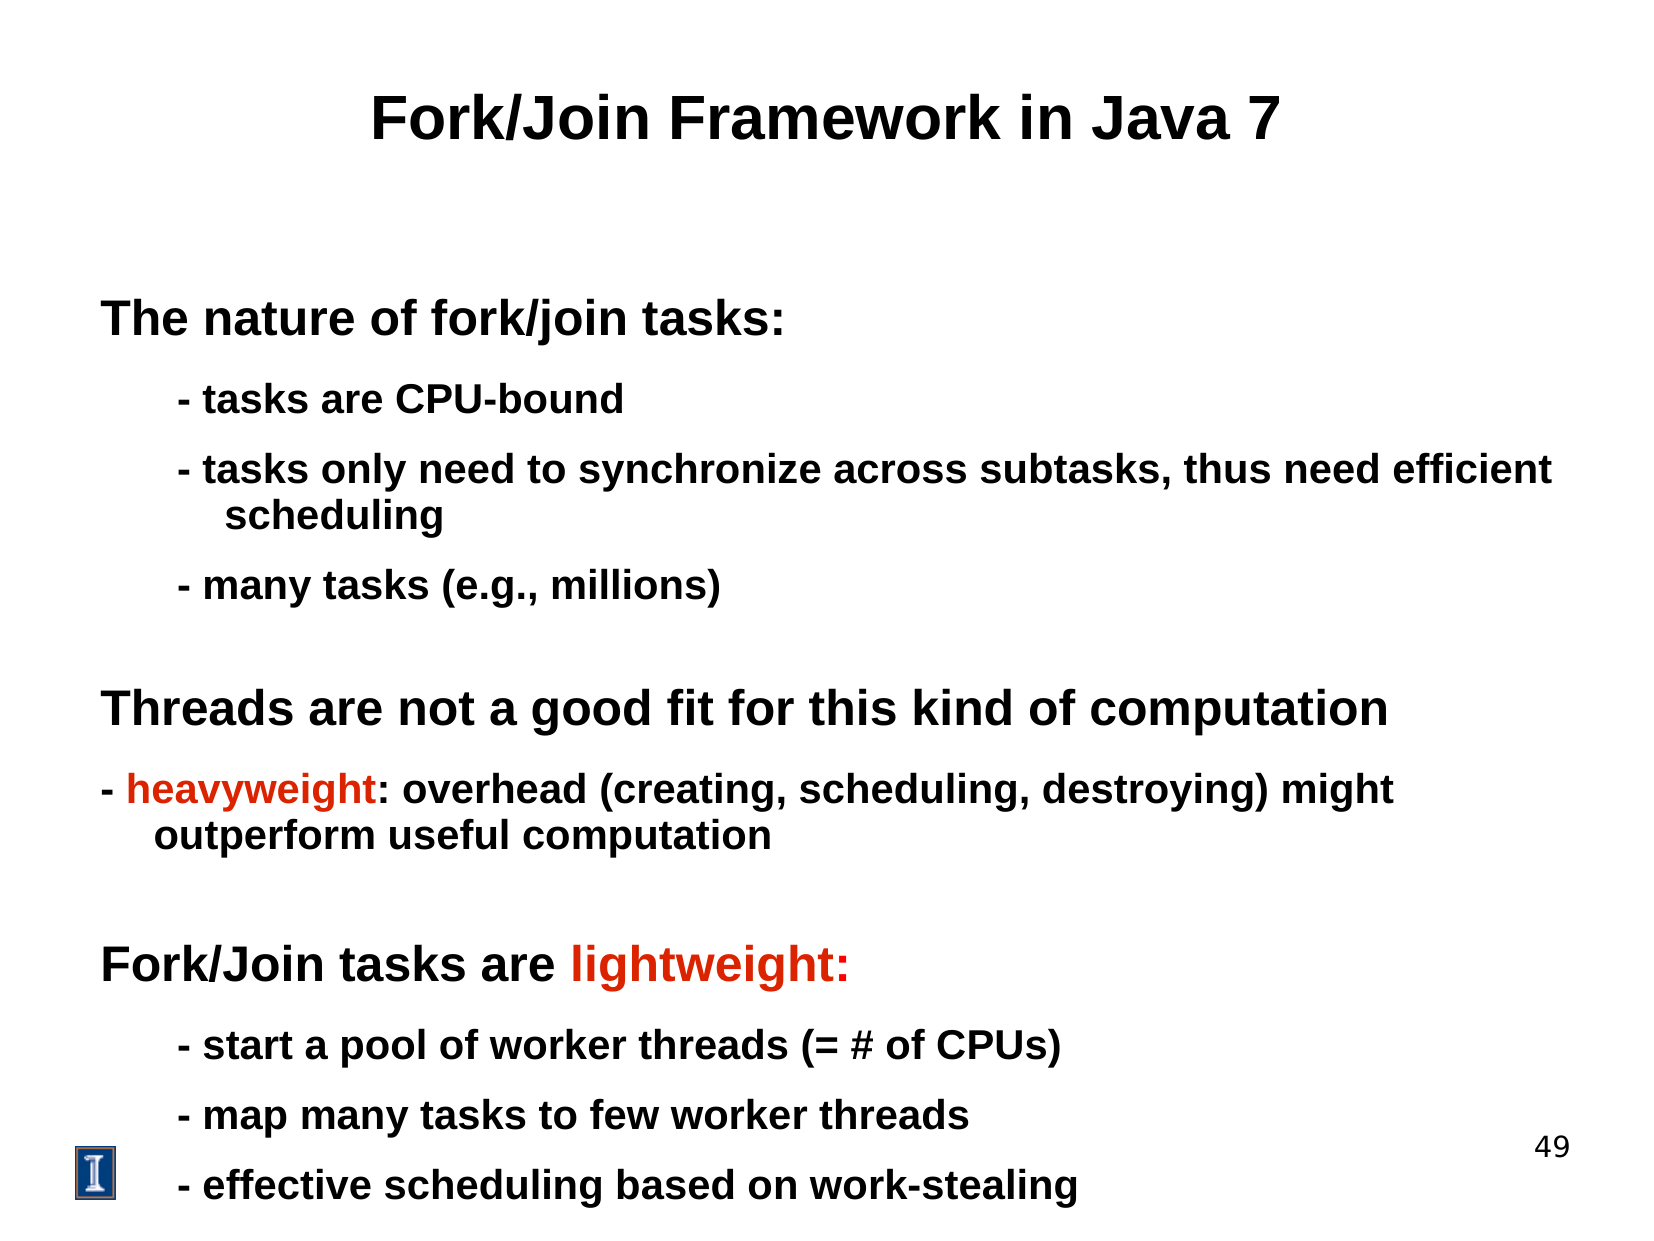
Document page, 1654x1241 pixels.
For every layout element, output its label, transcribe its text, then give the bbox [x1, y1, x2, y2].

picture [75, 1146, 82, 1200]
title Fork/Join Framework in Java 7 [82, 49, 1571, 257]
list The nature of fork/join tasks: - tasks are CPU-bound - tasks only need to synchronize across subtasks, thus need efficient scheduling - many tasks (e.g., millions) Threads are not a good fit for this kind of computation - heavyweight: overhead (creating, scheduling, destroying) might outperform useful computation Fork/Join tasks are lightweight: - start a pool of worker threads (= # of CPUs) - map many tasks to few worker threads - effective scheduling based on work-stealing [82, 290, 1571, 1241]
